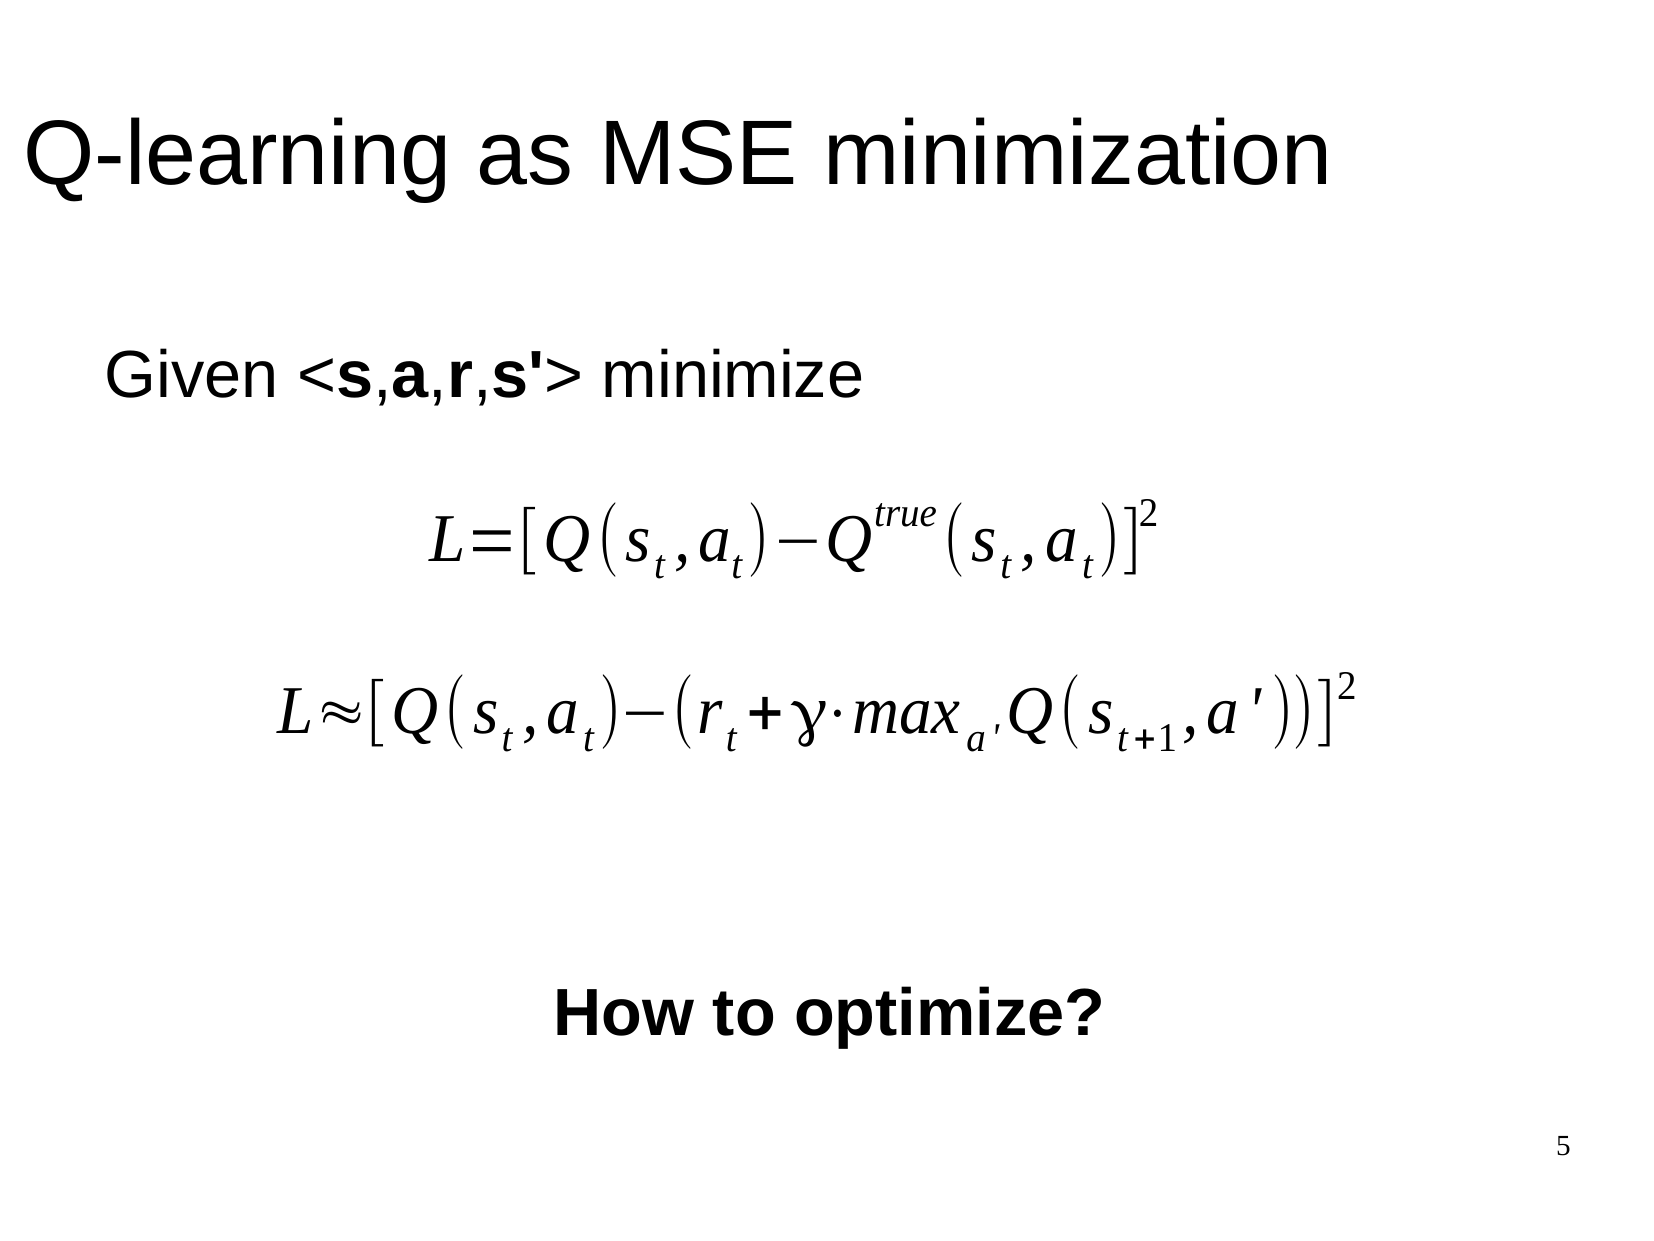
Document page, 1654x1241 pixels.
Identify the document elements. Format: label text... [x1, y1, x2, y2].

text_box Given <s,a,r,s'> minimize [69, 337, 1047, 413]
chart [257, 661, 1371, 758]
title Q-learning as MSE minimization [23, 49, 1512, 257]
text_box How to optimize? [323, 975, 1301, 1051]
chart [409, 488, 1174, 586]
